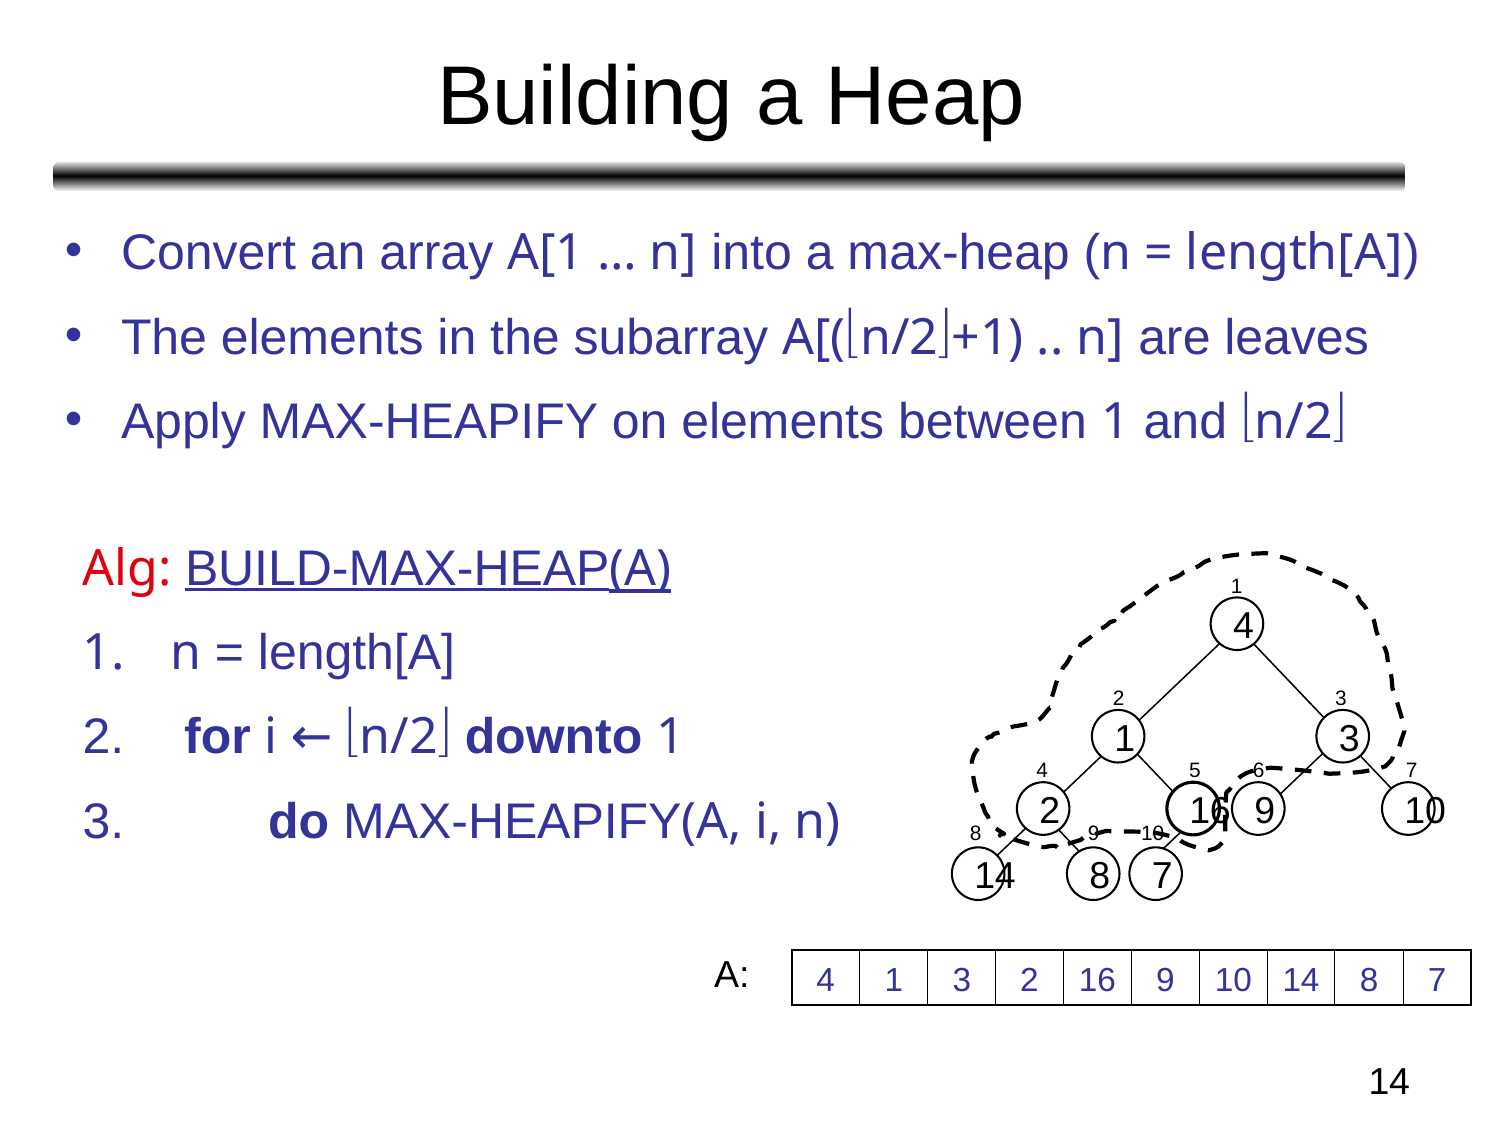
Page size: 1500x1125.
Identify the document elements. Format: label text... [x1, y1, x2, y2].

text_box A: [699, 941, 765, 1003]
text_box 3 [1320, 677, 1362, 718]
table_header 3 [928, 951, 995, 1004]
text_box 5 [1174, 748, 1216, 790]
text_box 4 [1021, 748, 1063, 790]
text_box 7 [1129, 853, 1182, 901]
text_box 7 [1391, 748, 1433, 790]
text_box 14 [951, 853, 1004, 901]
table_header 2 [996, 951, 1063, 1004]
table_header 4 [793, 951, 859, 1004]
text_box 1 [1216, 564, 1258, 606]
text_box 9 [1073, 811, 1115, 853]
title Building a Heap [55, 16, 1406, 166]
text_box 3 [1316, 718, 1370, 763]
text_box 14 [998, 870, 1005, 880]
text_box 8 [1066, 853, 1120, 901]
table_header 14 [1268, 951, 1334, 1004]
table_header 8 [1335, 951, 1403, 1004]
text_box 9 [1232, 790, 1285, 835]
list Convert an array A[1 … n] into a max-heap (n = length[A]) The elements in the subarray A[(n/2+1) .. n] are leaves Apply MAX-HEAPIFY on elements between 1 and n/2 [49, 200, 1438, 651]
list Alg: BUILD-MAX-HEAP(A) n = length[A] for i ← n/2 downto 1 do MAX-HEAPIFY(A, i, n) [67, 651, 943, 879]
table_header 9 [1132, 951, 1199, 1004]
text_box 16 [1214, 800, 1220, 809]
table_header 16 [1064, 951, 1131, 1004]
text_box 10 [1126, 811, 1180, 853]
text_box 4 [1210, 606, 1264, 651]
table_header 1 [860, 951, 927, 1004]
text_box 1 [1091, 718, 1145, 763]
table_header 7 [1404, 951, 1470, 1004]
text_box 8 [955, 811, 997, 853]
text_box 16 [1215, 809, 1220, 820]
text_box 10 [1382, 788, 1432, 835]
text_box 6 [1238, 748, 1280, 790]
table_header 10 [1200, 951, 1267, 1004]
text_box 16 [1166, 790, 1217, 835]
text_box 10 [1430, 800, 1435, 820]
text_box 2 [1098, 677, 1140, 718]
text_box 2 [1016, 790, 1070, 835]
